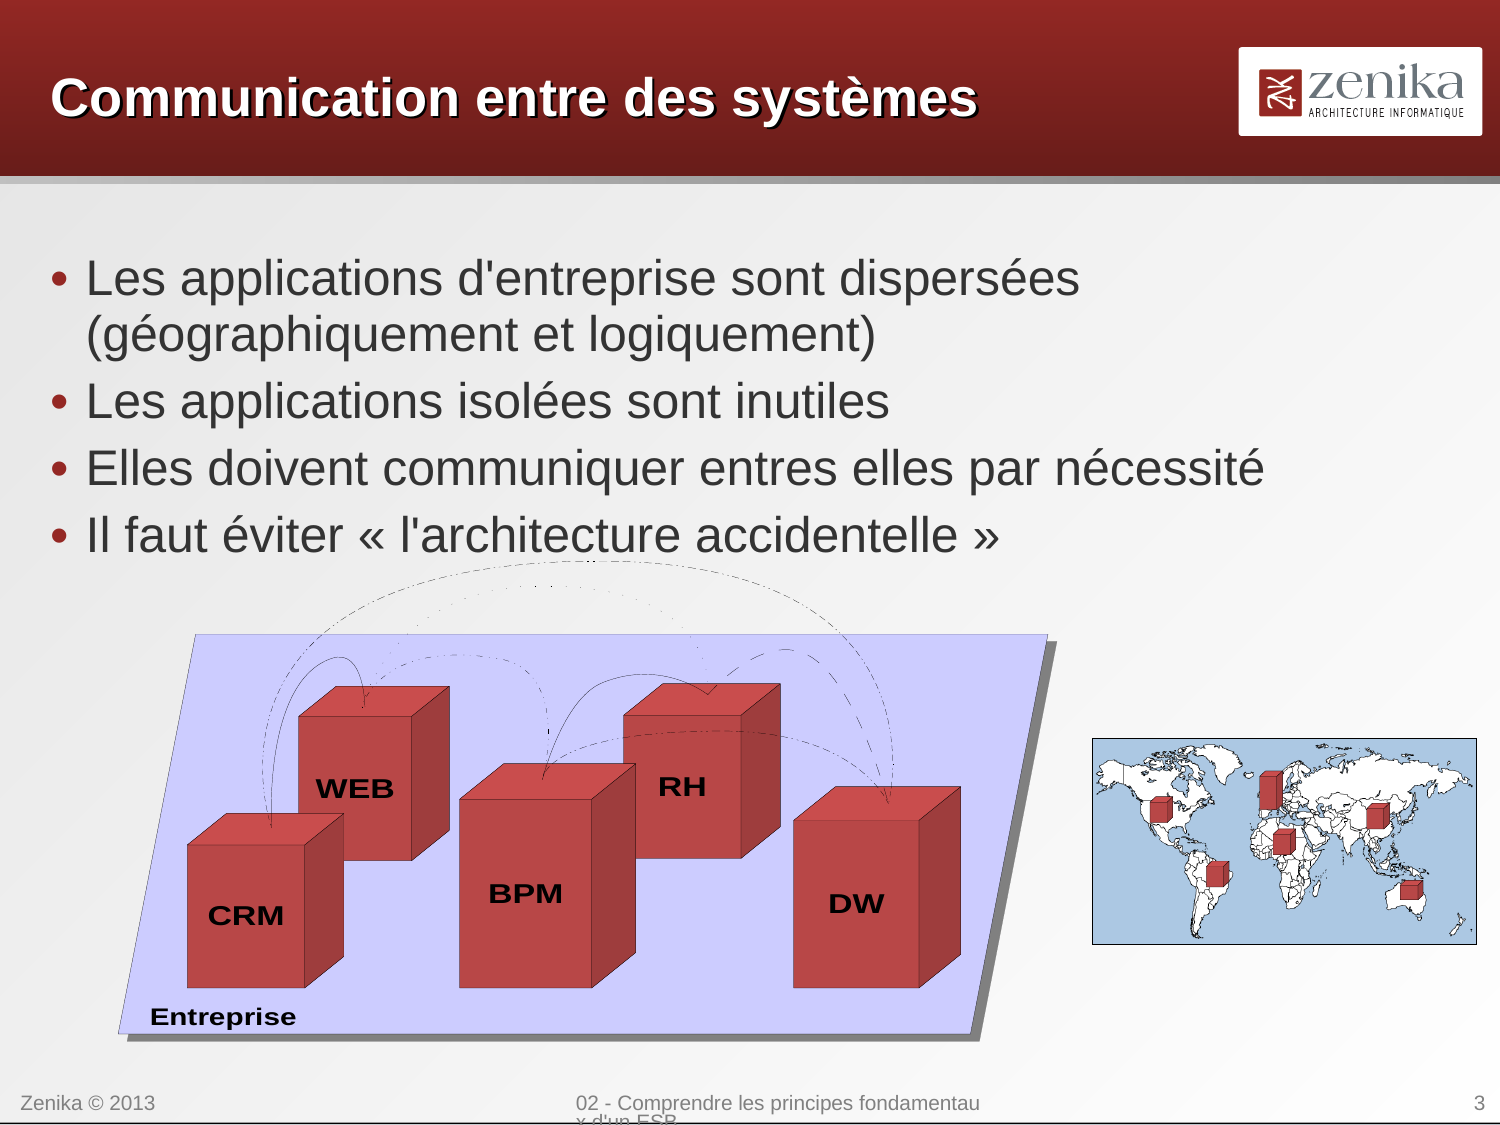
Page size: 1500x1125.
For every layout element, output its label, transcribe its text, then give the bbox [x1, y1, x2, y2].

title Communication entre des systèmes [50, 22, 1206, 172]
picture [1092, 738, 1477, 945]
picture [1257, 58, 1464, 125]
list Les applications d'entreprise sont dispersées (géographiquement et logiquement) Les applications isolées sont inutiles Elles doivent communiquer entres elles par nécessité Il faut éviter « l'architecture accidentelle » [50, 250, 1477, 1064]
